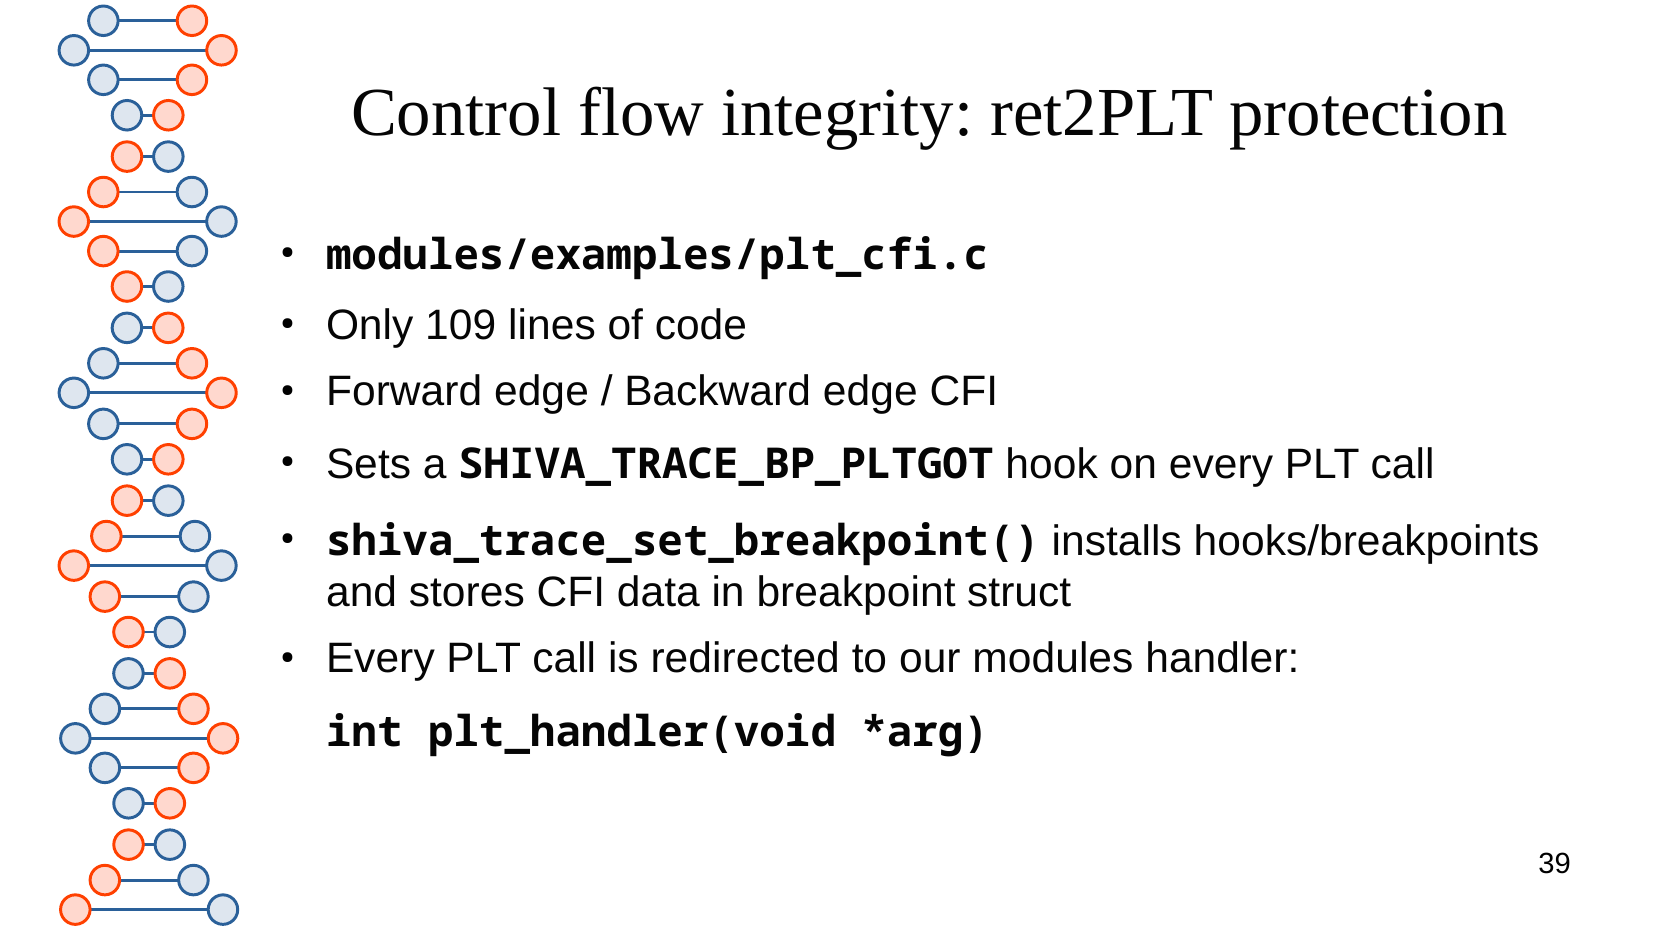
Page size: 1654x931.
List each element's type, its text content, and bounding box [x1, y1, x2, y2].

title Control flow integrity: ret2PLT protection [265, 35, 1595, 189]
list modules/examples/plt_cfi.c Only 109 lines of code Forward edge / Backward edge CFI Sets a SHIVA_TRACE_BP_PLTGOT hook on every PLT call shiva_trace_set_breakpoint() installs hooks/breakpoints and stores CFI data in breakpoint struct Every PLT call is redirected to our modules handler: int plt_handler(void *arg) [265, 224, 1595, 764]
